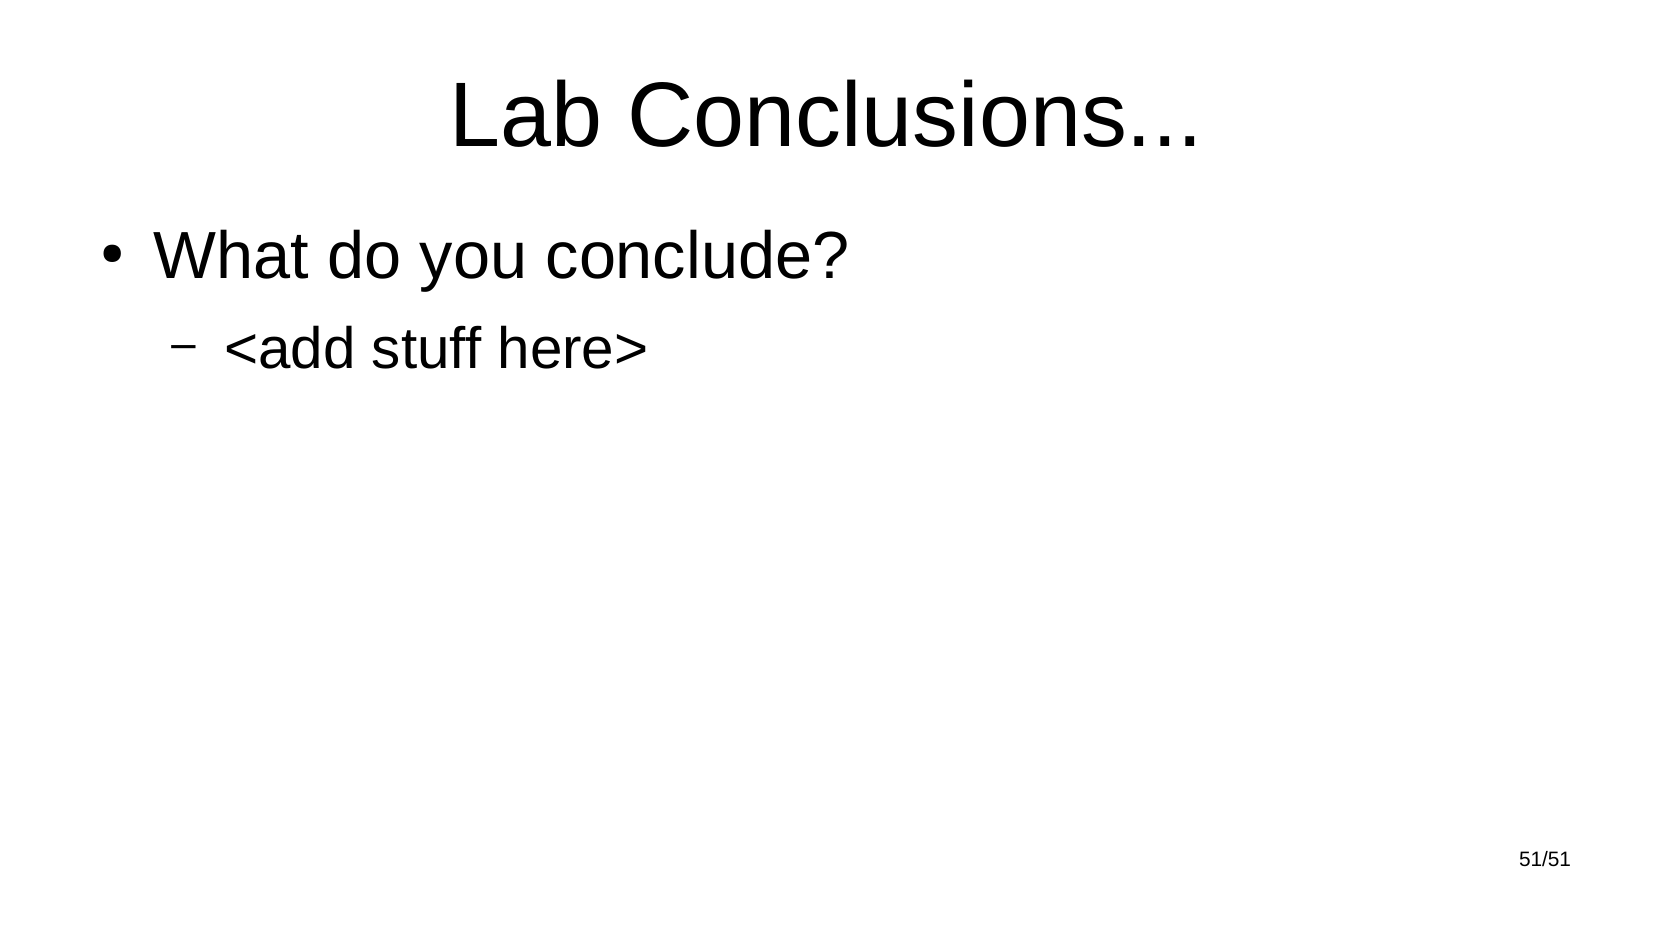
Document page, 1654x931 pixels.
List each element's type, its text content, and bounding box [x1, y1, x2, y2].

list What do you conclude? <add stuff here> [82, 217, 1571, 758]
title Lab Conclusions... [82, 37, 1571, 193]
